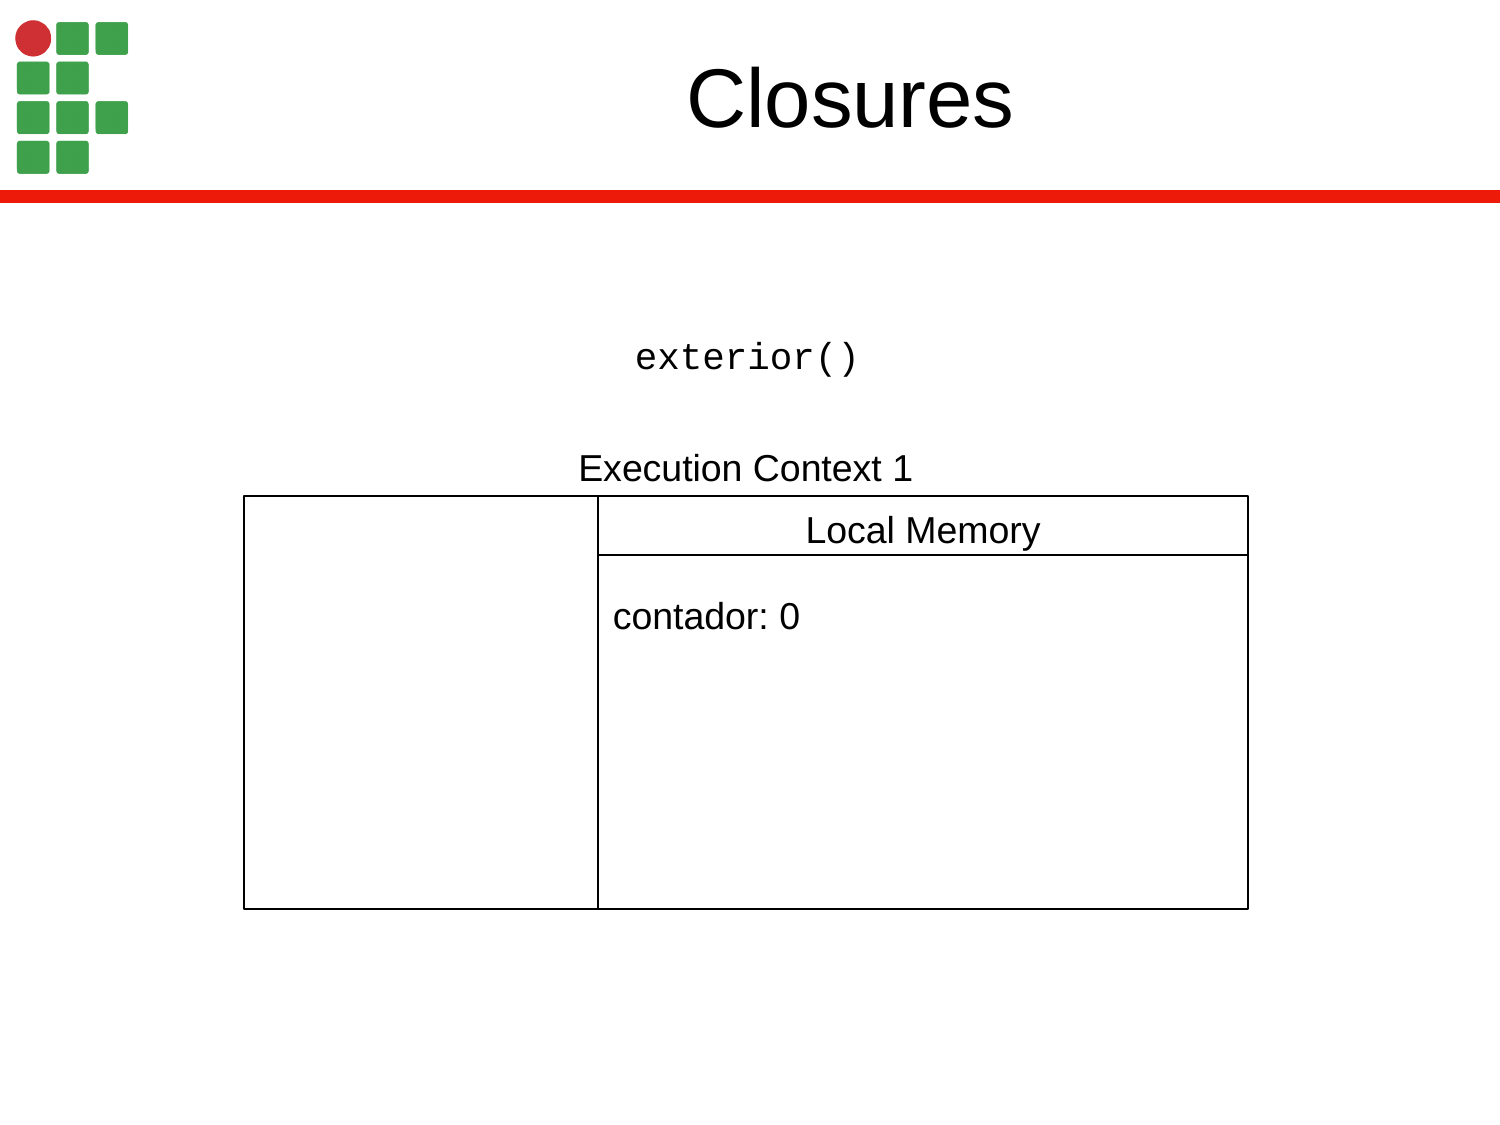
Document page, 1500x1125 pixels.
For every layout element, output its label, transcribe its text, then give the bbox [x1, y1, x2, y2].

title Closures [230, 0, 1471, 202]
text_box Execution Context 1 [243, 437, 1248, 495]
picture [14, 16, 130, 178]
text_box contador: 0 [598, 584, 953, 645]
text_box exterior() [620, 324, 875, 385]
text_box Local Memory [598, 498, 1247, 559]
